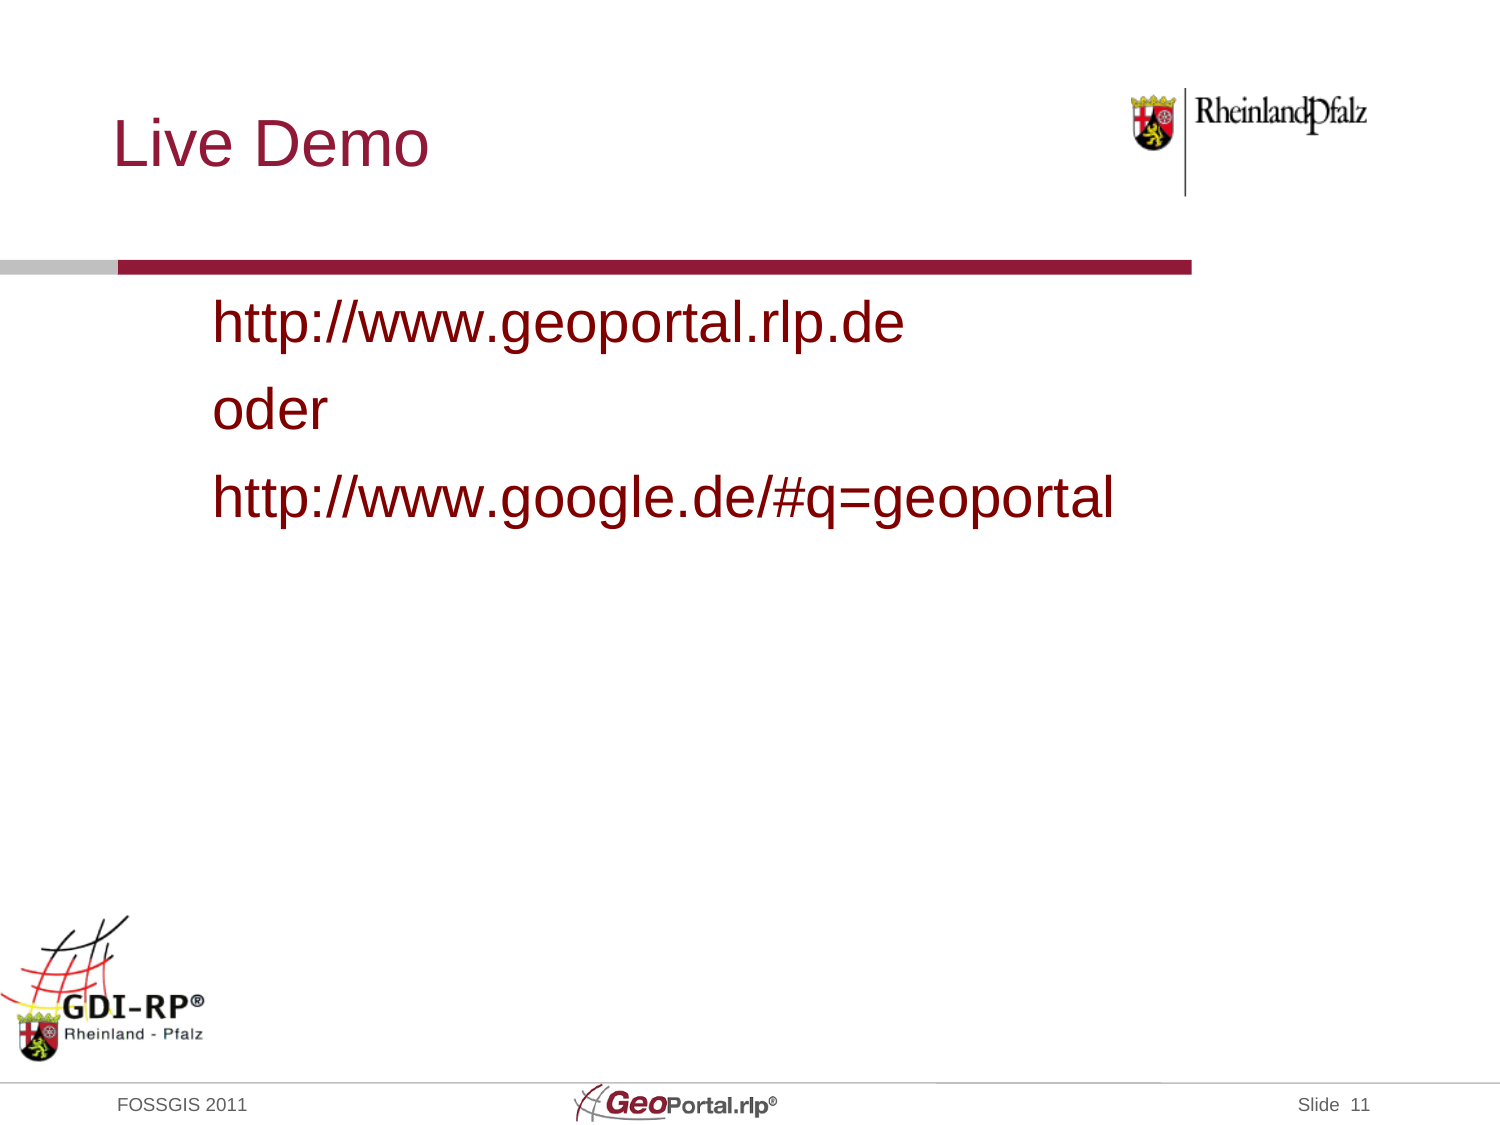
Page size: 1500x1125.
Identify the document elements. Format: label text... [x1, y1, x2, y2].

title Live Demo [112, 63, 1071, 224]
picture [1131, 88, 1447, 198]
picture [0, 915, 207, 1063]
list http://www.geoportal.rlp.de oder http://www.google.de/#q=geoportal [212, 295, 1196, 1125]
